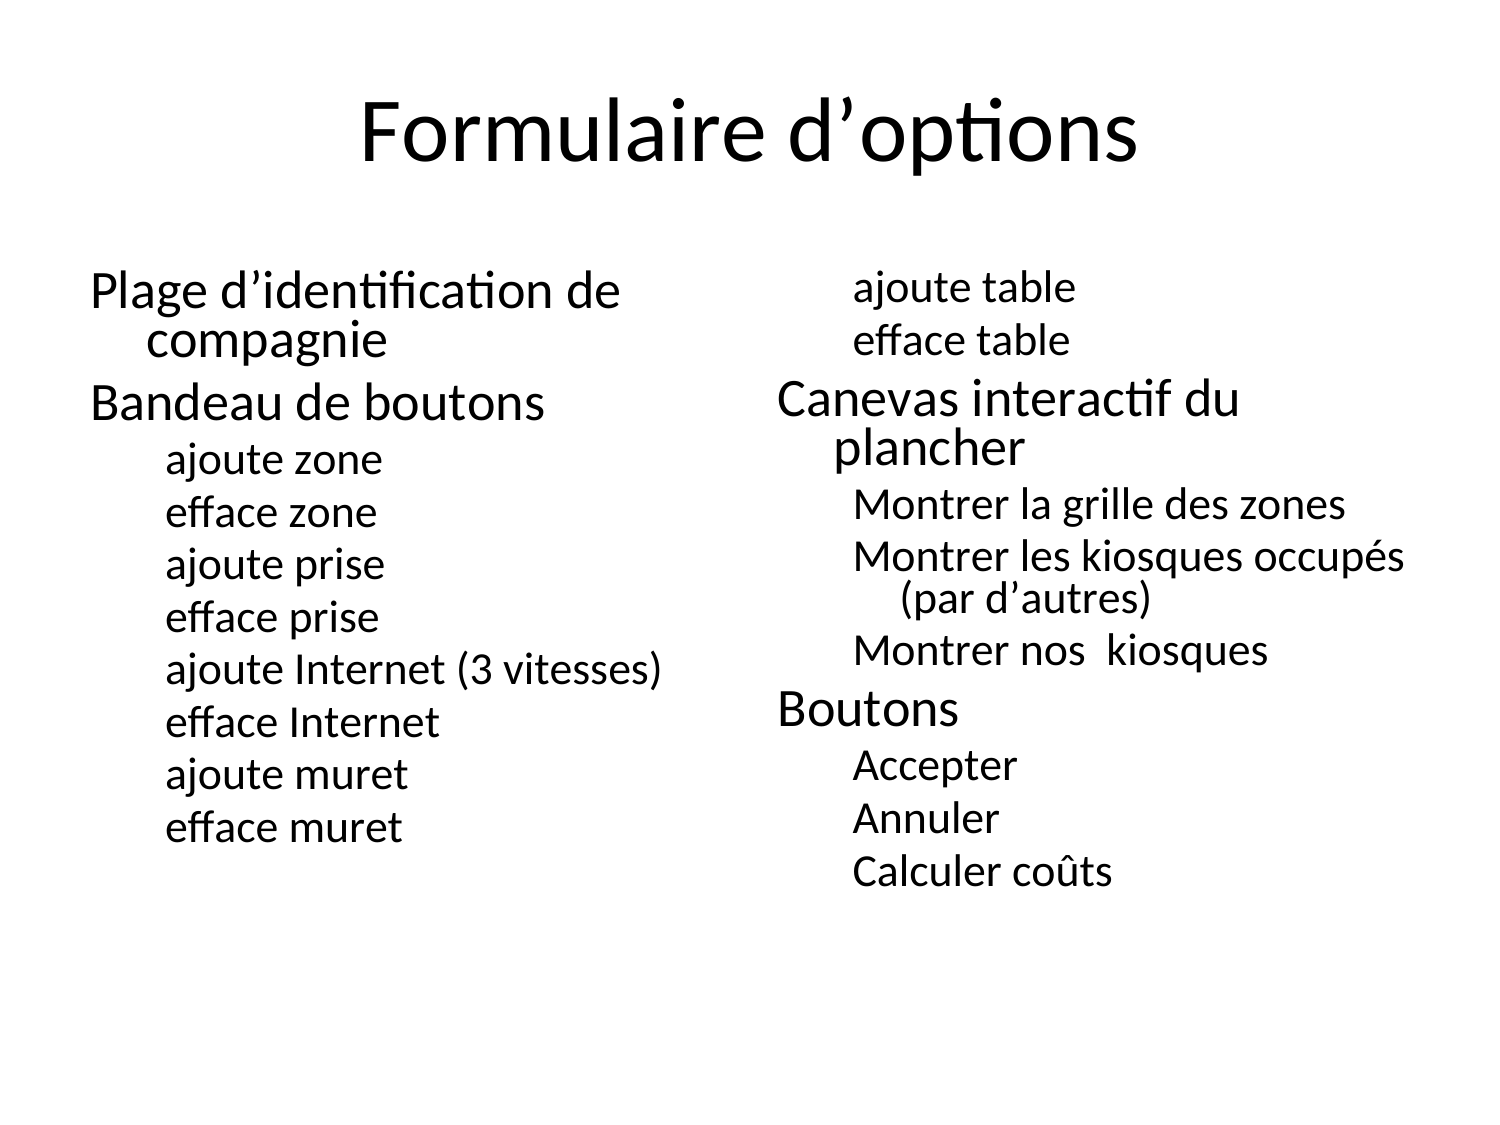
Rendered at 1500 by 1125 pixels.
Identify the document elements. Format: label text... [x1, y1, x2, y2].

list Plage d’identification de compagnie Bandeau de boutons ajoute zone efface zone ajoute prise efface prise ajoute Internet (3 vitesses) efface Internet ajoute muret efface muret [75, 262, 738, 1064]
list ajoute table efface table Canevas interactif du plancher Montrer la grille des zones Montrer les kiosques occupés (par d’autres) Montrer nos kiosques Boutons Accepter Annuler Calculer coûts [762, 262, 1426, 1125]
title Formulaire d’options [75, 45, 1426, 233]
